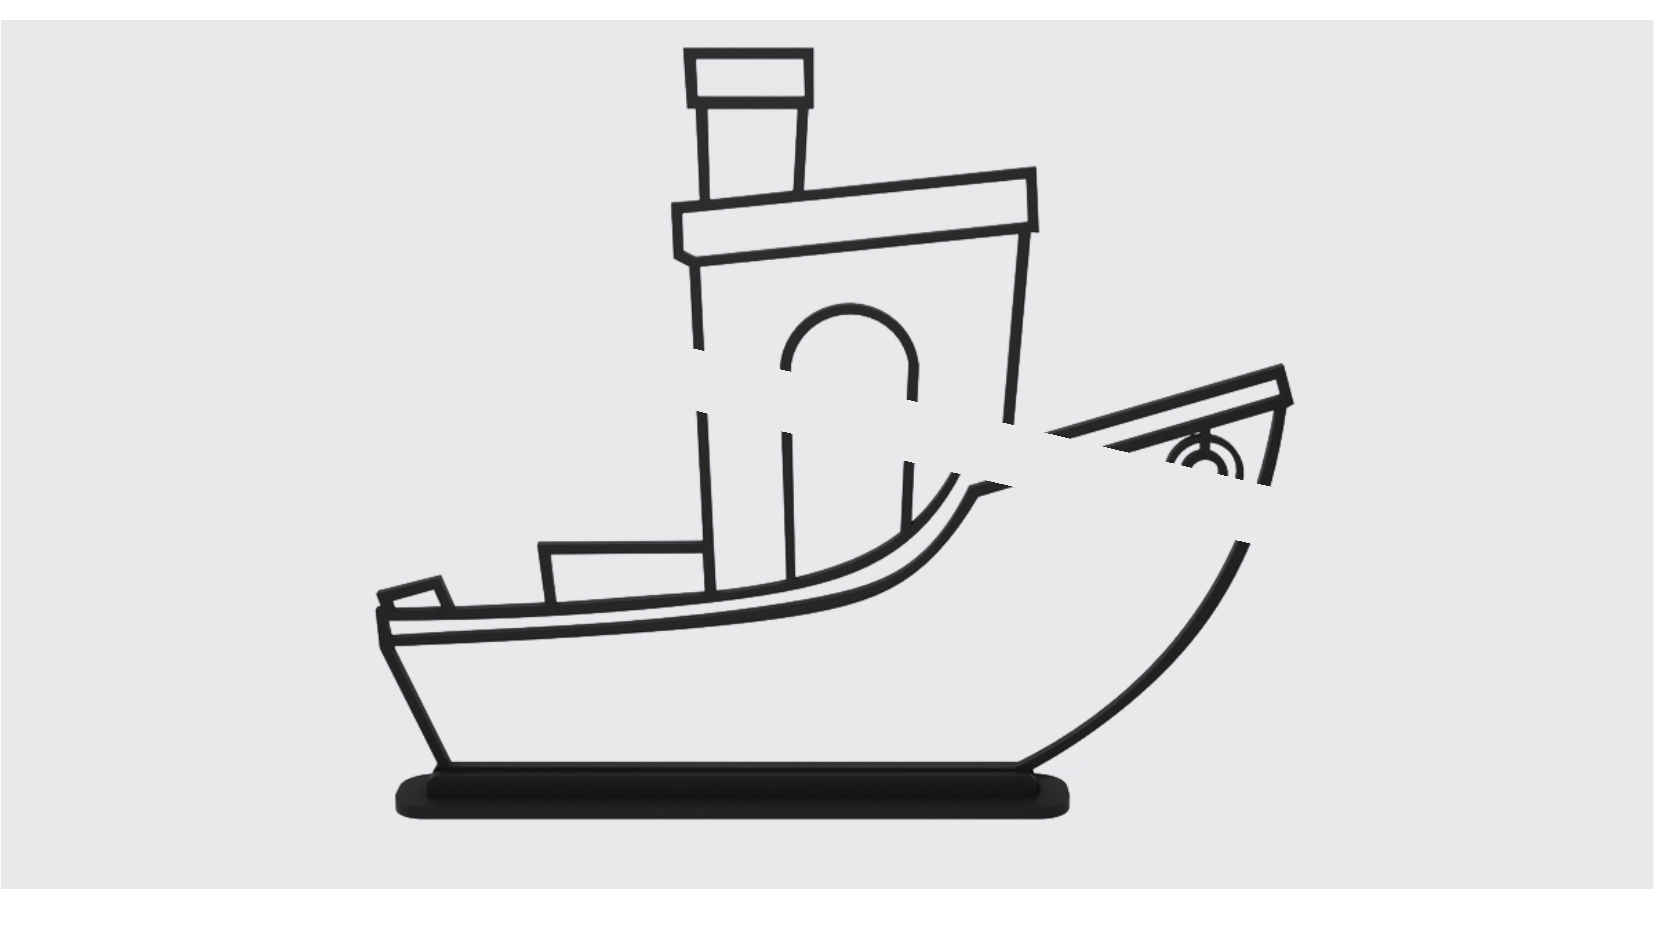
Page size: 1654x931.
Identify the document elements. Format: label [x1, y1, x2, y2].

text_box [455, 295, 1418, 580]
picture [1, 20, 1654, 889]
